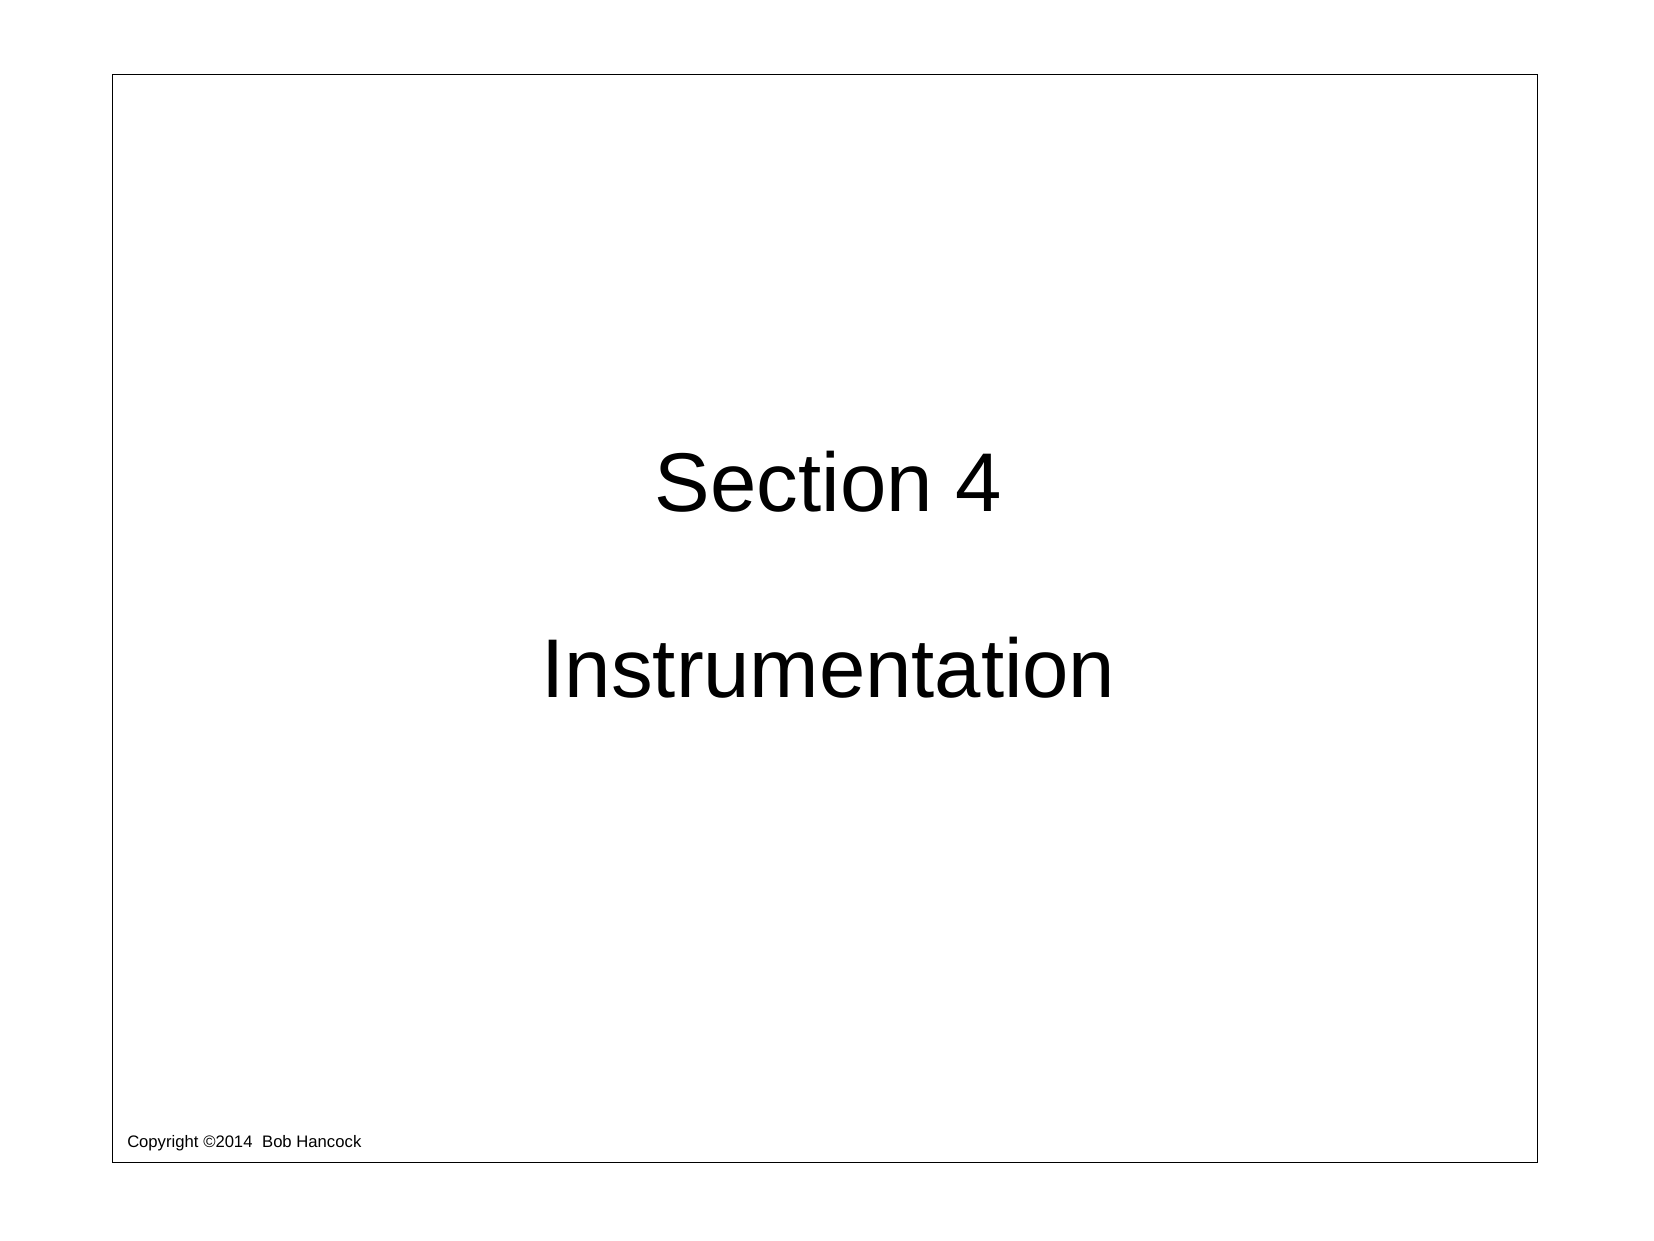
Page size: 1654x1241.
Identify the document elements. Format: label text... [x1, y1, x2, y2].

text_box Copyright ©2014 Bob Hancock [112, 1125, 377, 1159]
subtitle Section 4 Instrumentation [251, 164, 1407, 1099]
